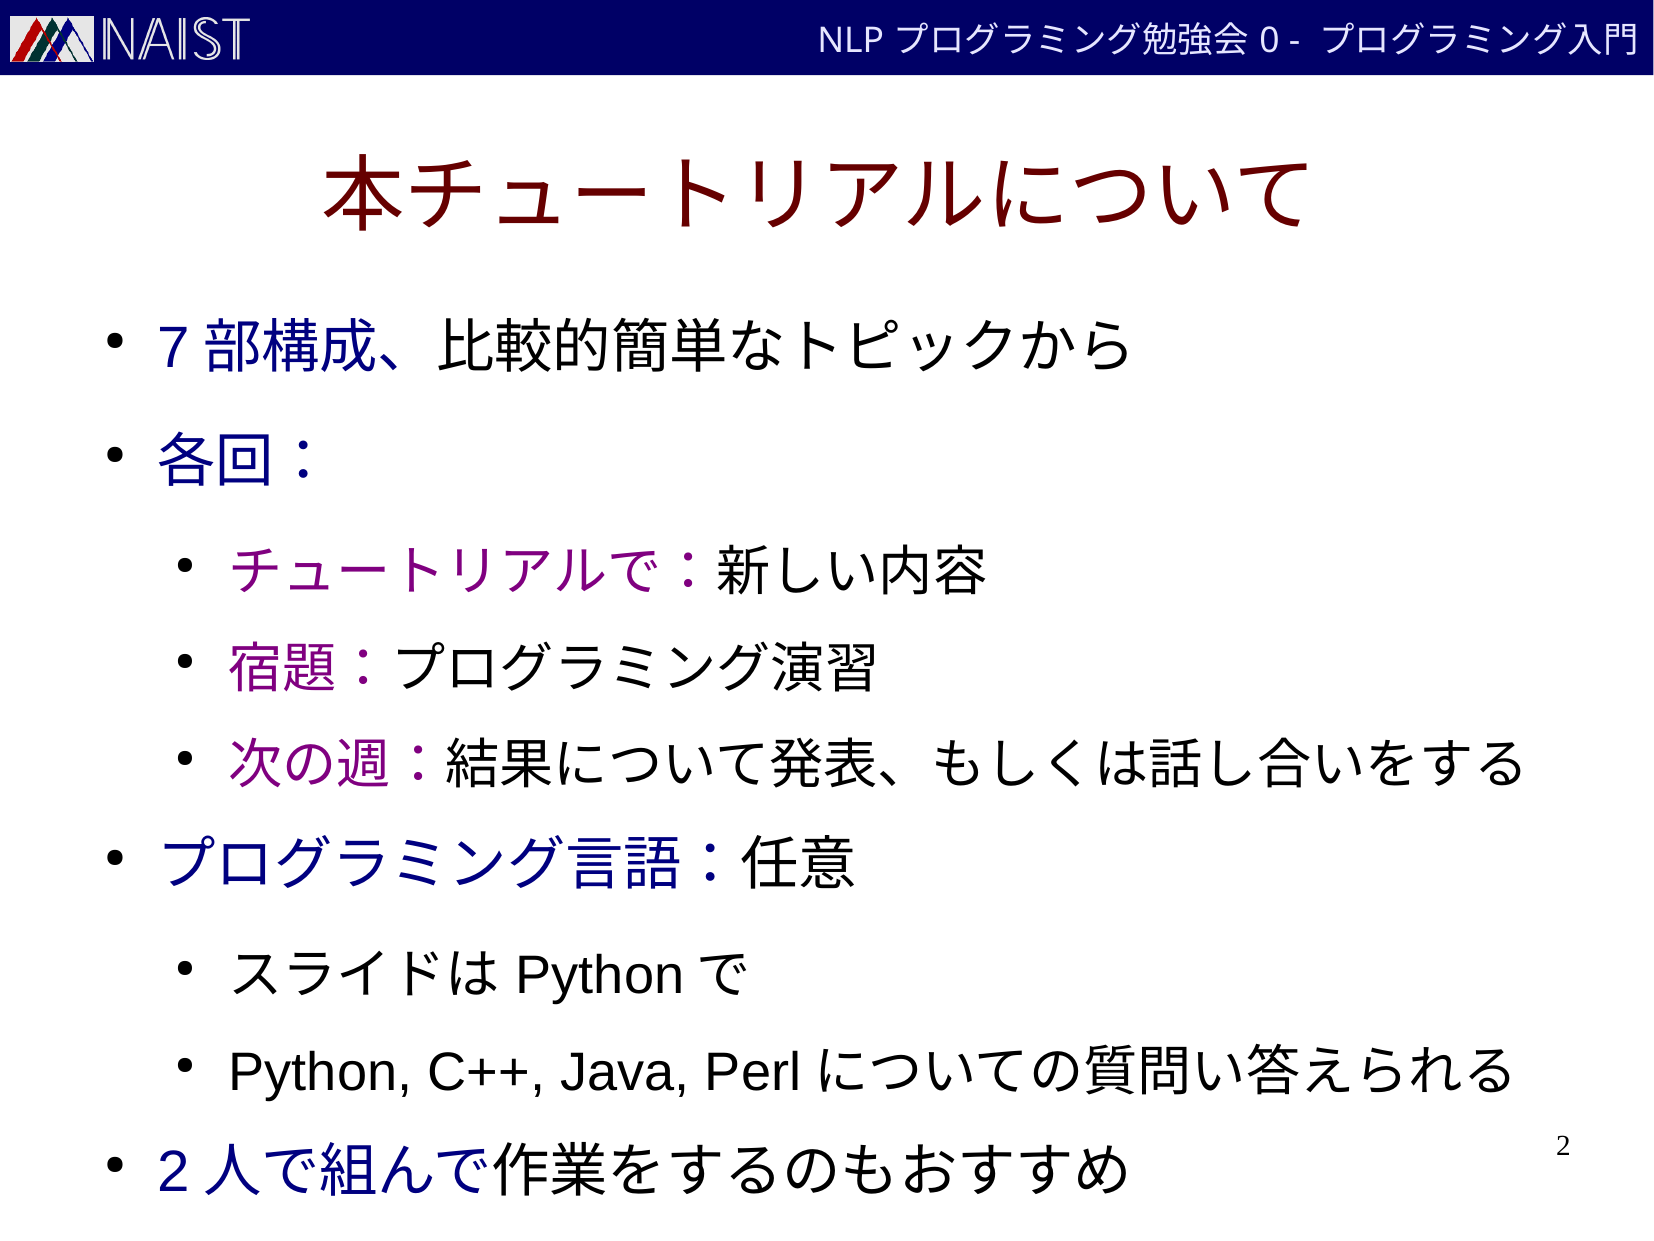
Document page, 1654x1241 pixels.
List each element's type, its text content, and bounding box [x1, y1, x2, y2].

title 本チュートリアルについて [75, 92, 1564, 285]
list 7部構成、比較的簡単なトピックから 各回： チュートリアルで：新しい内容 宿題：プログラミング演習 次の週：結果について発表、もしくは話し合いをする プログラミング言語：任意 スライドはPythonで Python, C++, Java, Perlについての質問い答えられる 2人で組んで作業をするのもおすすめ [86, 300, 1576, 1119]
picture [10, 16, 94, 62]
picture [102, 17, 251, 60]
